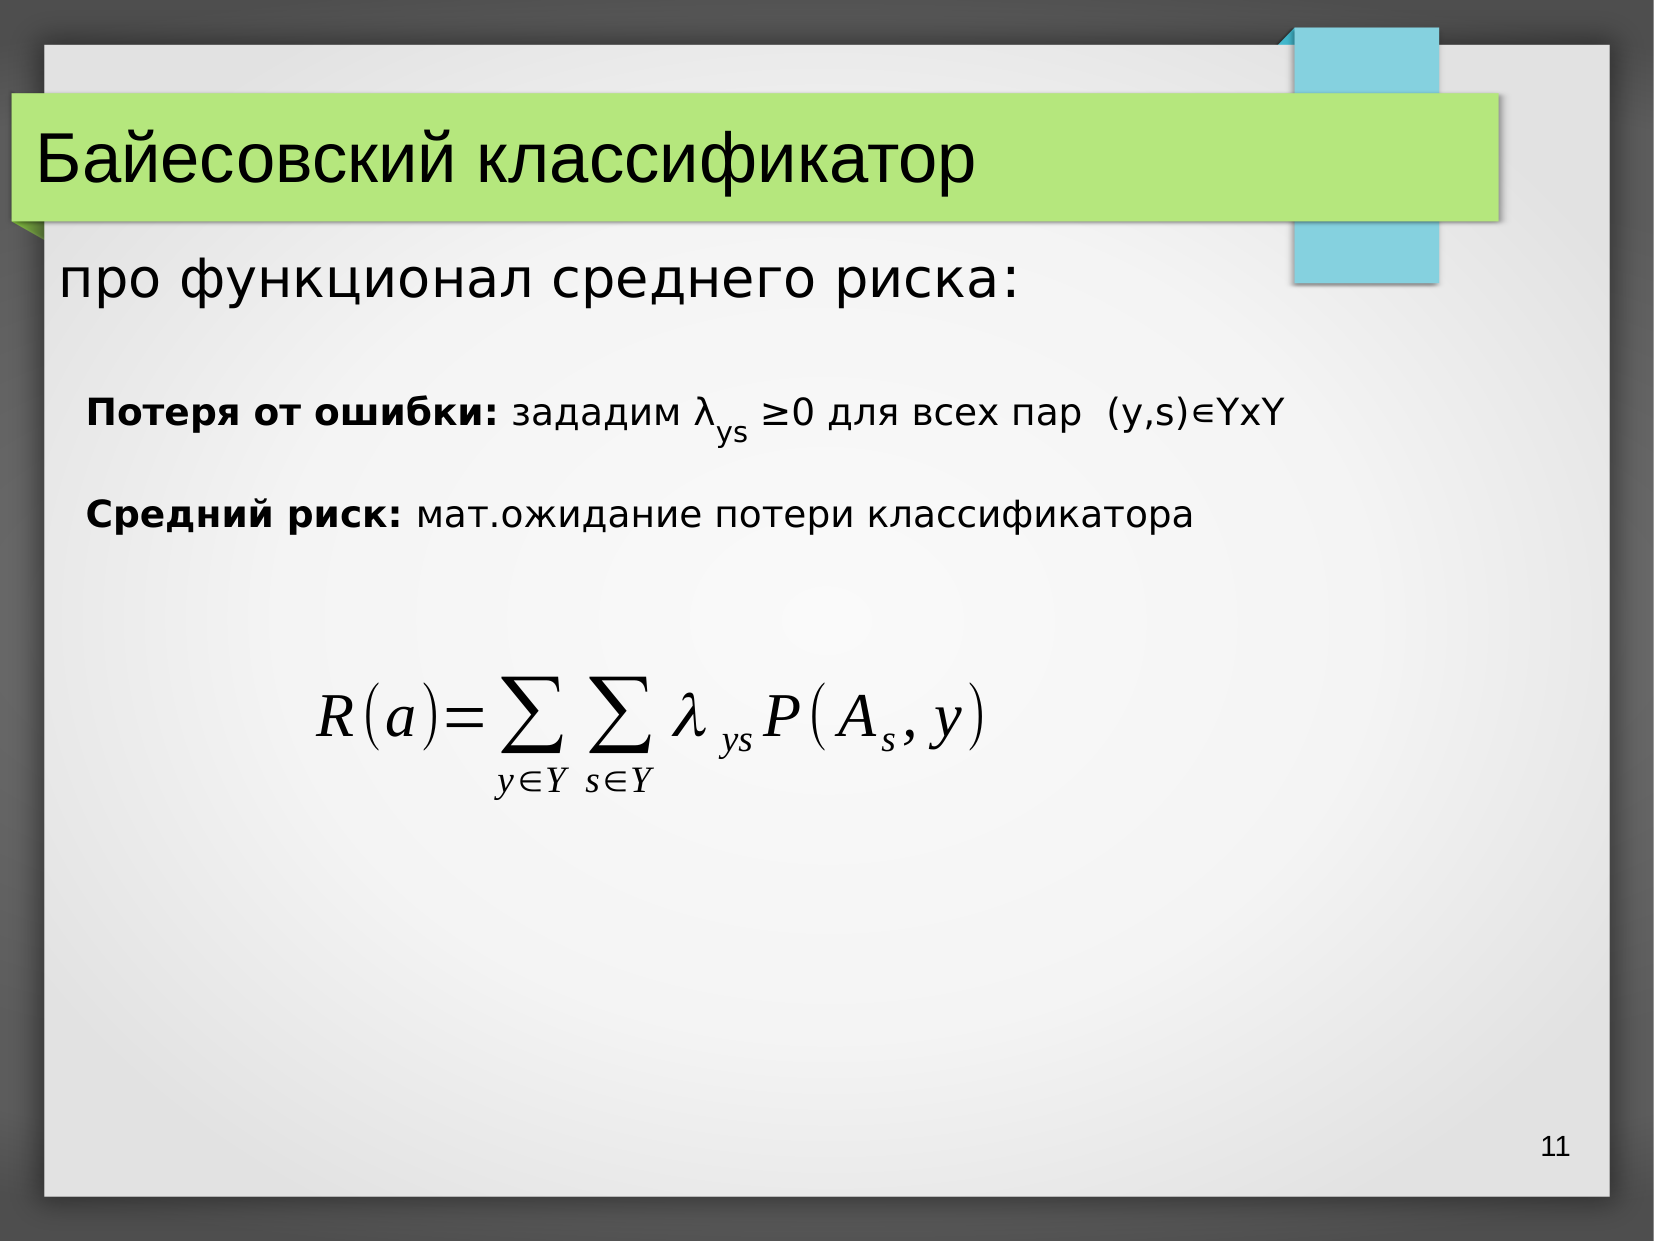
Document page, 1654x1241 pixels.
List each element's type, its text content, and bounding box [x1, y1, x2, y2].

title про функционал среднего риска: [59, 233, 1075, 313]
text_box Потеря от ошибки: зададим λys ≥0 для всех пар (y,s)∊YxY Средний риск: мат.ожидание потери классификатора [70, 371, 1453, 544]
title Байесовский классификатор [35, 118, 1489, 199]
chart [307, 673, 995, 801]
picture [0, 0, 1654, 1241]
